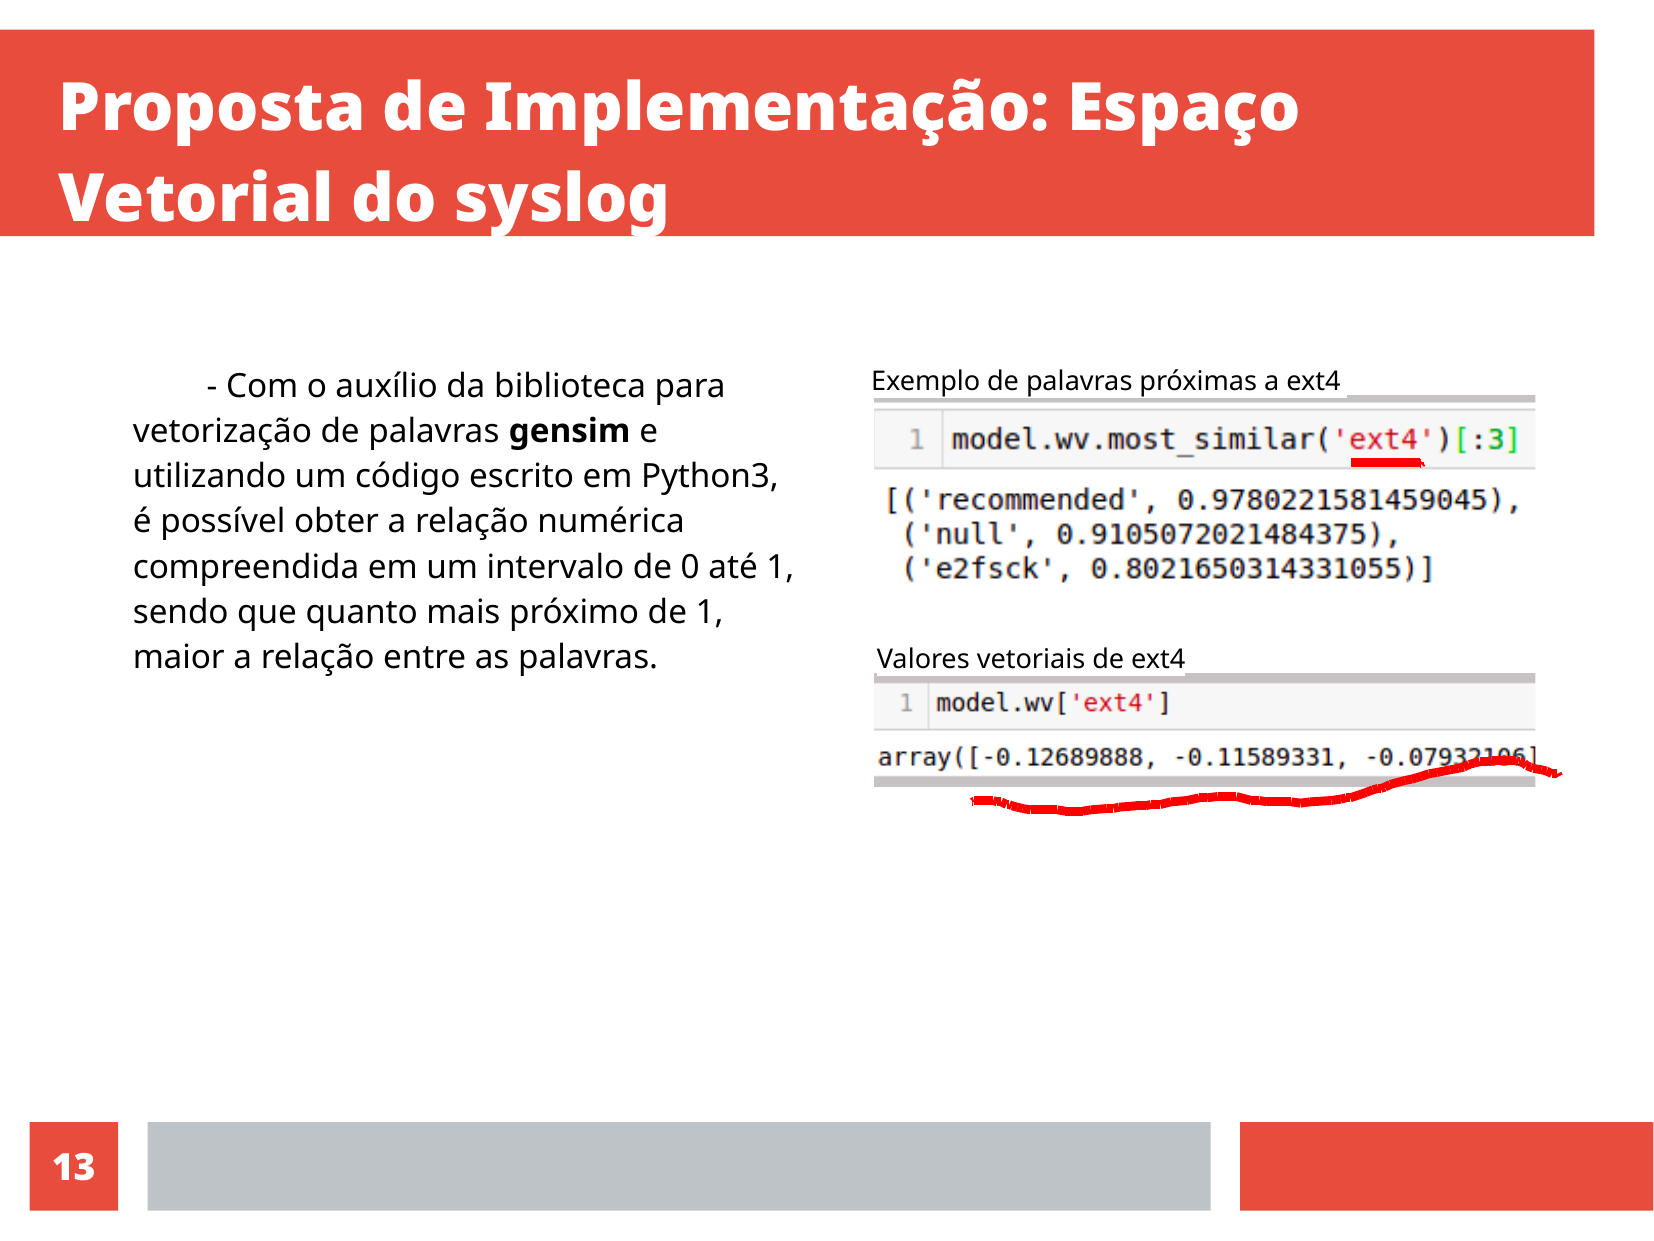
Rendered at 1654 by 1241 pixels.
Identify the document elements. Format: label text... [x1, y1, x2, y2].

title Proposta de Implementação: Espaço Vetorial do syslog [59, 59, 1595, 207]
text_box Valores vetoriais de ext4 [862, 631, 1465, 679]
picture [874, 673, 1536, 787]
text_box - Com o auxílio da biblioteca para vetorização de palavras gensim e utilizando um código escrito em Python3, é possível obter a relação numérica compreendida em um intervalo de 0 até 1, sendo que quanto mais próximo de 1, maior a relação entre as palavras. [118, 354, 815, 761]
text_box Exemplo de palavras próximas a ext4 [856, 354, 1459, 401]
picture [874, 395, 1536, 597]
picture [1402, 765, 1536, 787]
